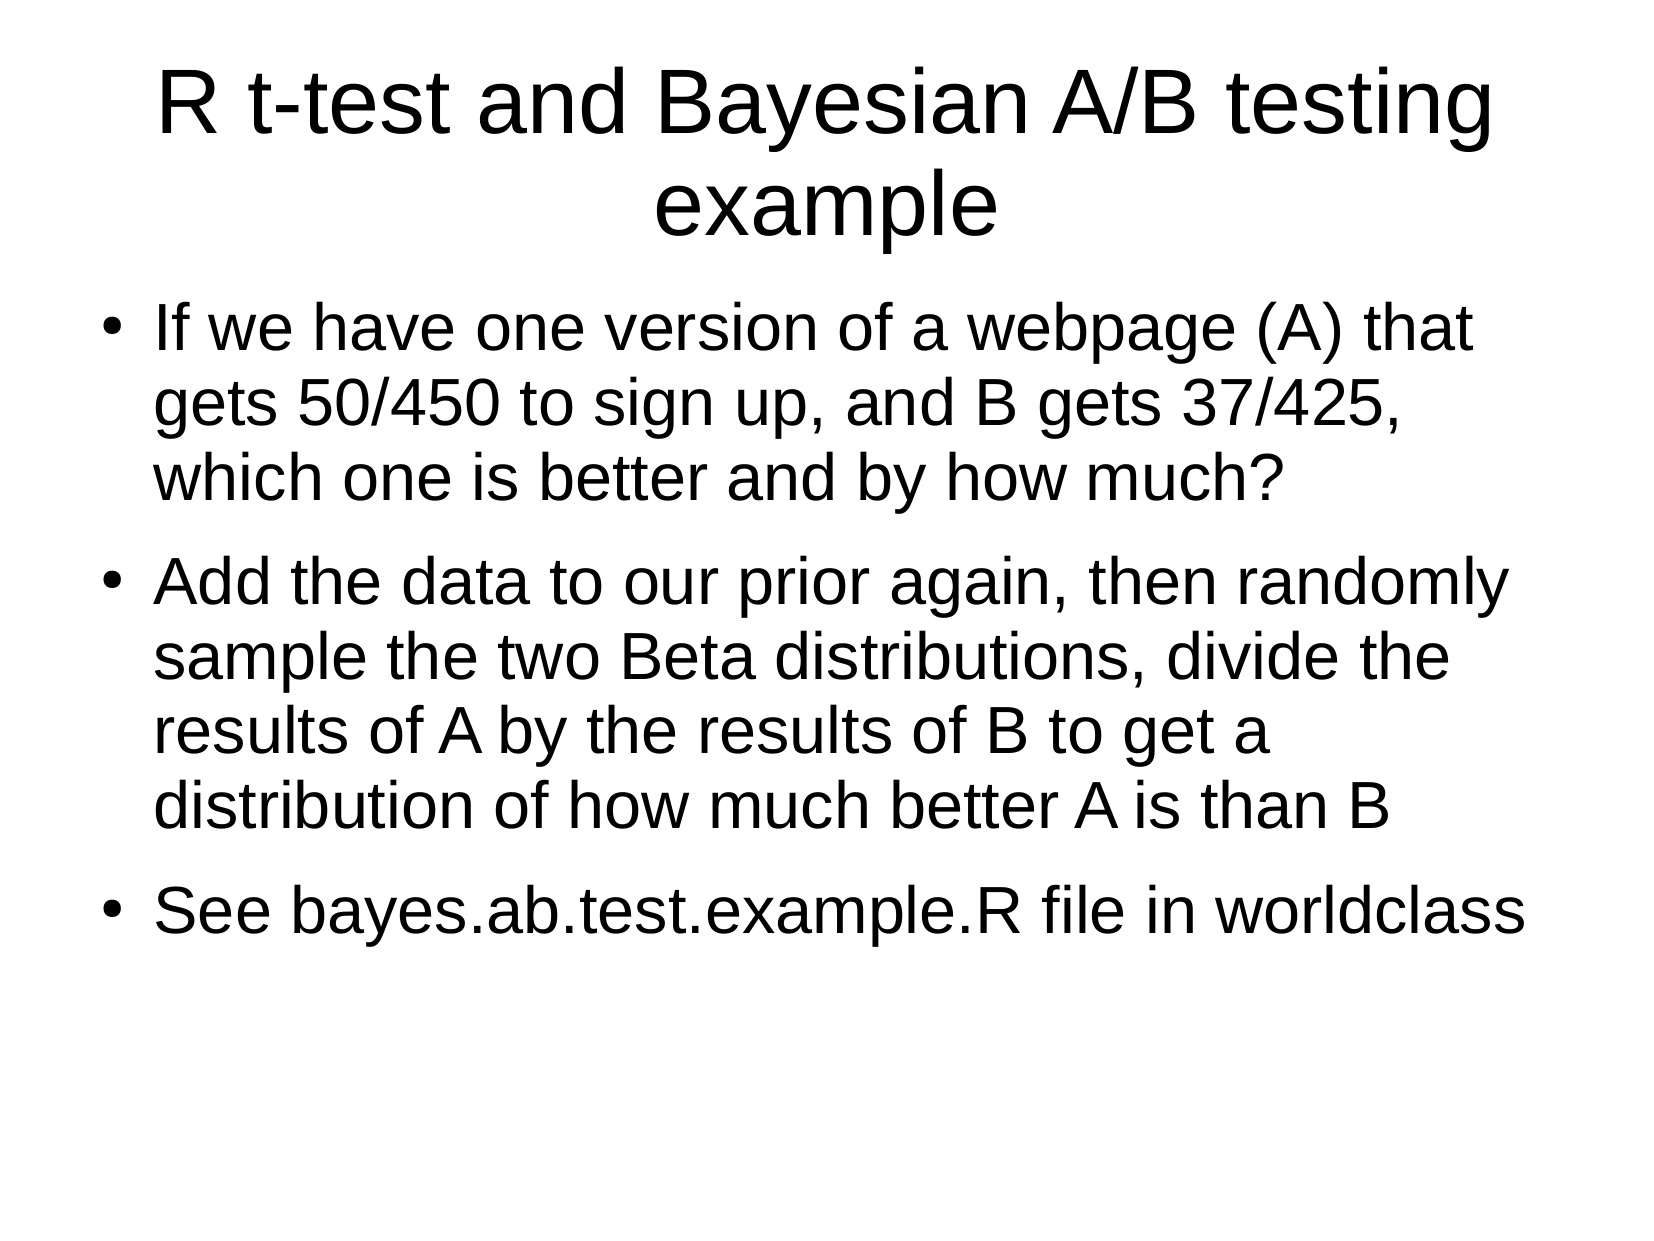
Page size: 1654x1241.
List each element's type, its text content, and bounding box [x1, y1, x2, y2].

title R t-test and Bayesian A/B testing example [82, 49, 1571, 257]
list If we have one version of a webpage (A) that gets 50/450 to sign up, and B gets 37/425, which one is better and by how much? Add the data to our prior again, then randomly sample the two Beta distributions, divide the results of A by the results of B to get a distribution of how much better A is than B See bayes.ab.test.example.R file in worldclass [82, 290, 1571, 1010]
